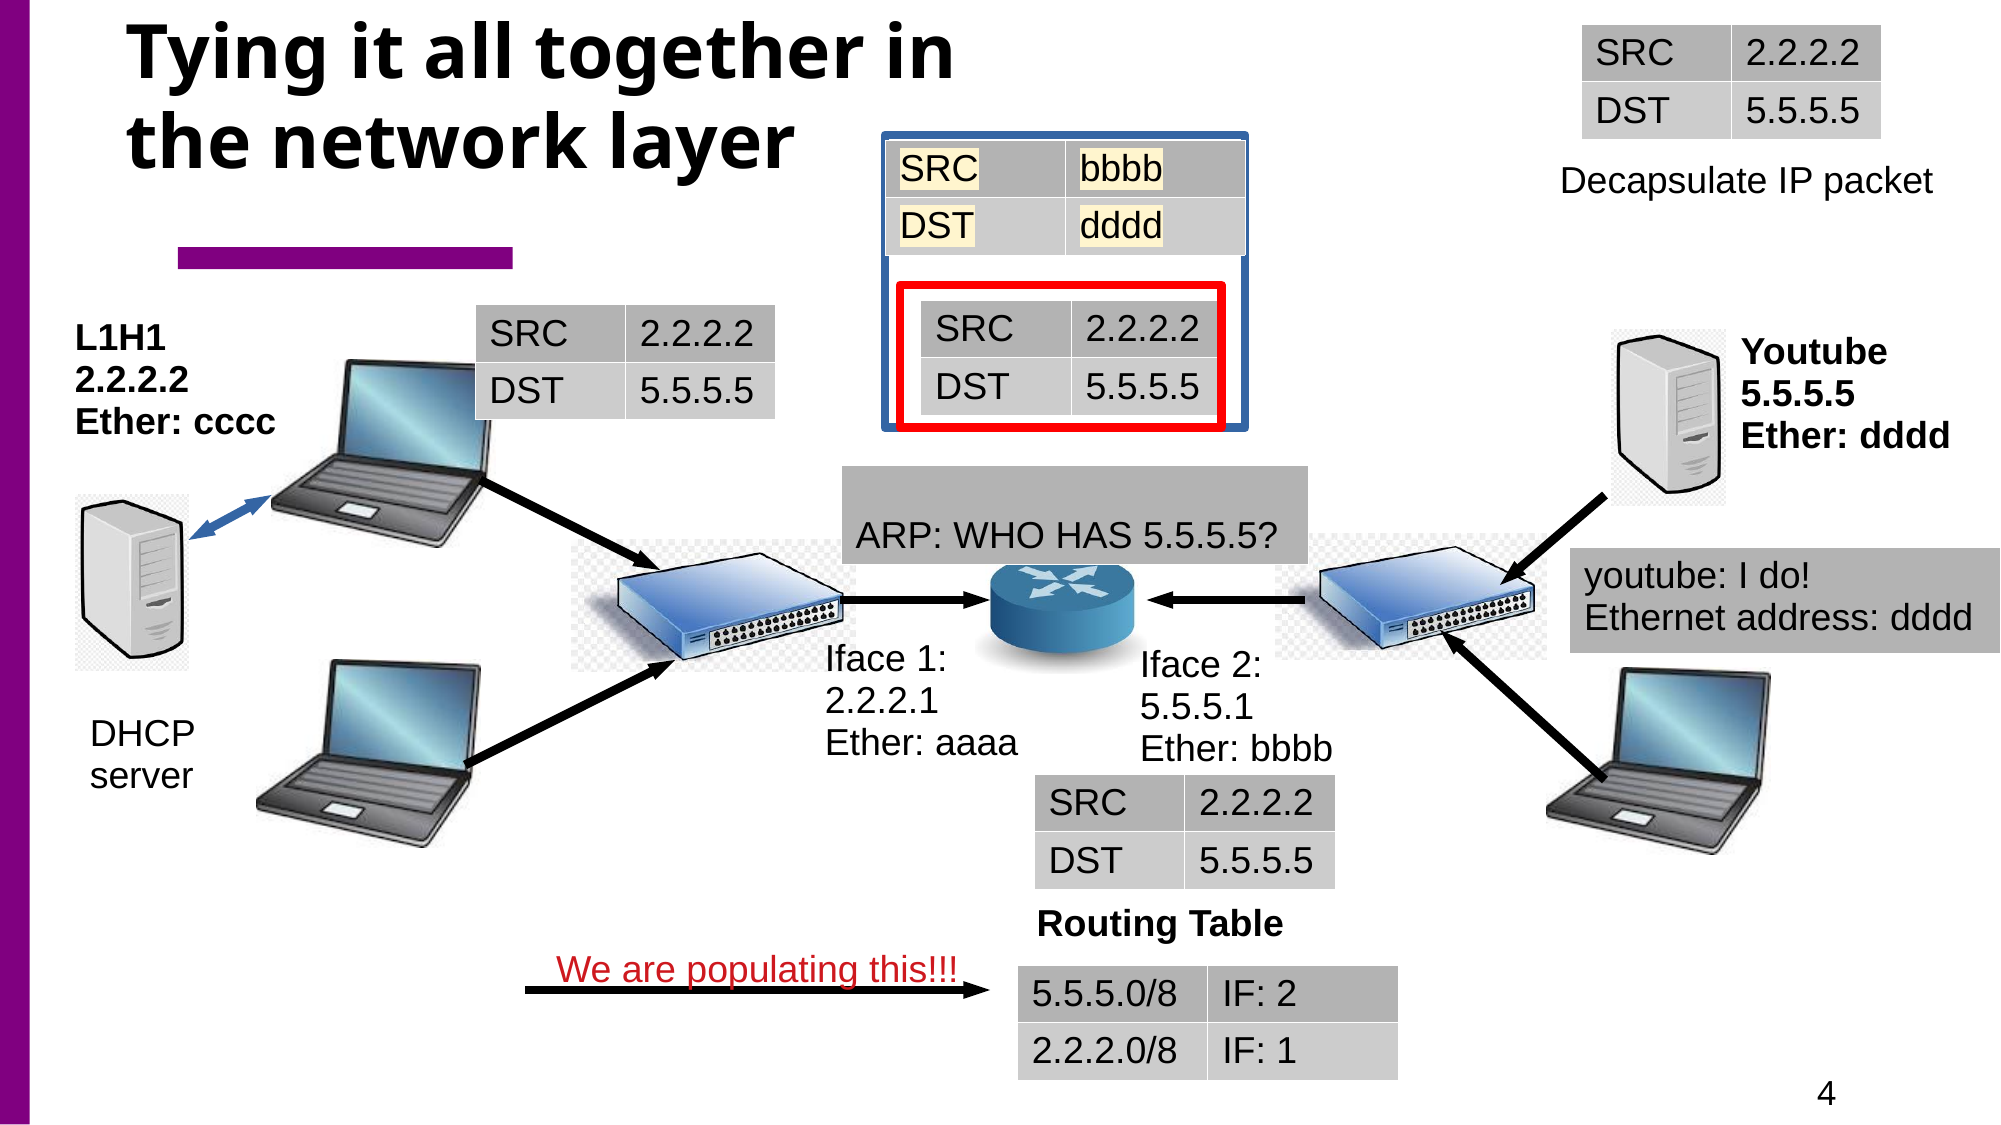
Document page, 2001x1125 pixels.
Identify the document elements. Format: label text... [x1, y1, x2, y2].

table_header youtube: I do! Ethernet address: dddd [1570, 548, 2000, 653]
table_cell DST [476, 363, 625, 419]
picture [571, 539, 856, 672]
table_cell 2.2.2.0/8 [1018, 1023, 1207, 1080]
text_box Decapsulate IP packet [1545, 151, 1949, 209]
text_box Youtube 5.5.5.5 Ether: dddd [1725, 322, 1981, 506]
text_box DHCP server [75, 705, 221, 804]
table_cell DST [886, 198, 1065, 255]
table_header IF: 2 [1208, 966, 1398, 1022]
table_cell IF: 1 [1208, 1023, 1398, 1080]
picture [271, 359, 496, 548]
picture [975, 565, 1147, 674]
picture [1611, 329, 1726, 506]
text_box Iface 1: 2.2.2.1 Ether: aaaa [810, 630, 1051, 771]
table_header ARP: WHO HAS 5.5.5.5? [842, 466, 1308, 564]
table_header bbbb [1066, 141, 1245, 197]
table_header SRC [886, 141, 1065, 197]
table_header SRC [1035, 775, 1184, 831]
picture [1546, 667, 1771, 856]
picture [1275, 533, 1547, 661]
table_header 2.2.2.2 [1072, 301, 1217, 357]
table_header 2.2.2.2 [626, 305, 775, 362]
picture [256, 659, 481, 848]
table_header 2.2.2.2 [1185, 775, 1335, 831]
text_box Iface 2: 5.5.5.1 Ether: bbbb [1125, 636, 1372, 777]
table_header SRC [921, 301, 1071, 357]
table_cell 5.5.5.5 [1732, 82, 1881, 139]
table_header 2.2.2.2 [1732, 25, 1881, 81]
title Tying it all together in the network layer [75, 14, 1776, 174]
table_header 5.5.5.0/8 [1018, 966, 1207, 1022]
picture [75, 494, 189, 671]
table_cell DST [1582, 82, 1731, 139]
table_header SRC [476, 305, 625, 362]
text_box L1H1 2.2.2.2 Ether: cccc [60, 309, 316, 451]
table_cell 5.5.5.5 [1072, 358, 1217, 415]
table_cell DST [921, 358, 1071, 415]
table_cell 5.5.5.5 [626, 363, 775, 419]
table_header SRC [1582, 25, 1731, 81]
table_cell DST [1035, 832, 1184, 889]
text_box Routing Table [1021, 895, 1469, 953]
table_cell 5.5.5.5 [1185, 832, 1335, 889]
table_cell dddd [1066, 198, 1245, 255]
